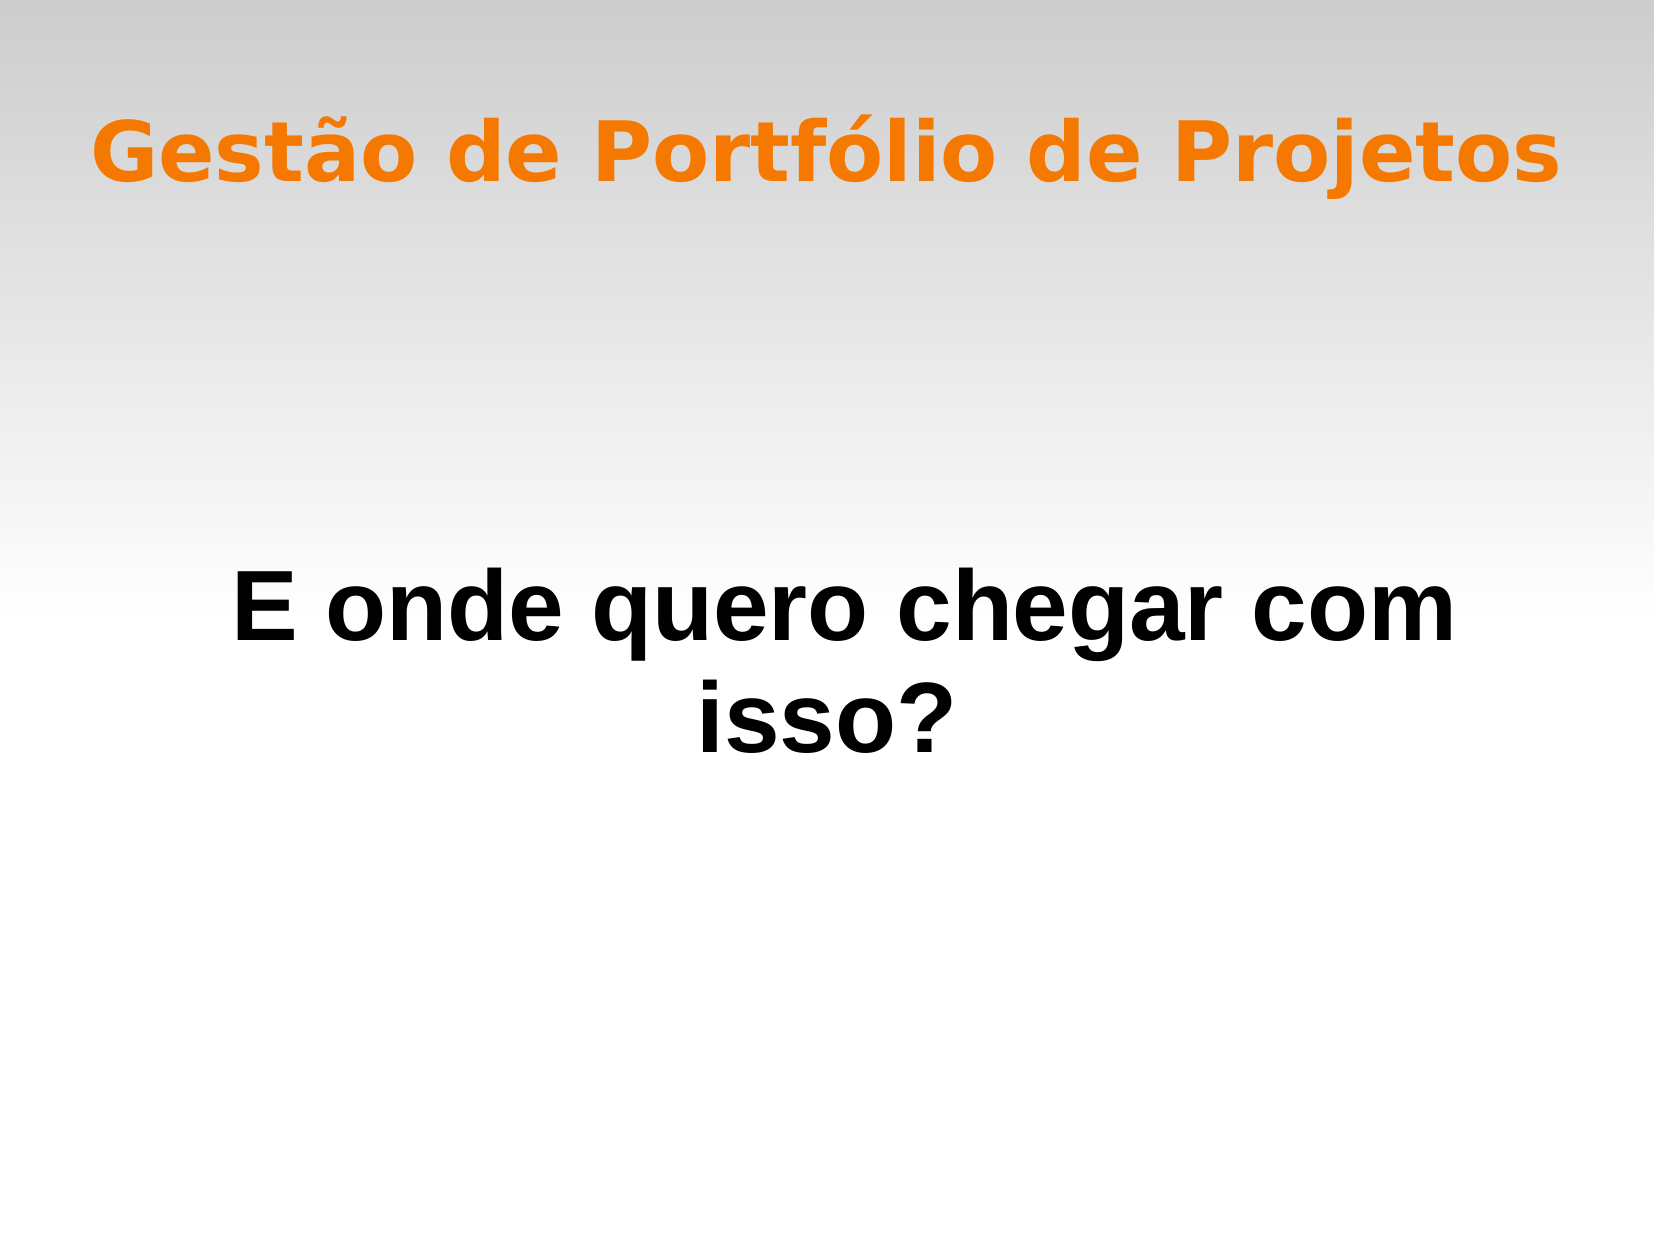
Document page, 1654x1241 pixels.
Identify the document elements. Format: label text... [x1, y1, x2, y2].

subtitle E onde quero chegar com isso? [82, 290, 1571, 1109]
title Gestão de Portfólio de Projetos [82, 49, 1571, 257]
